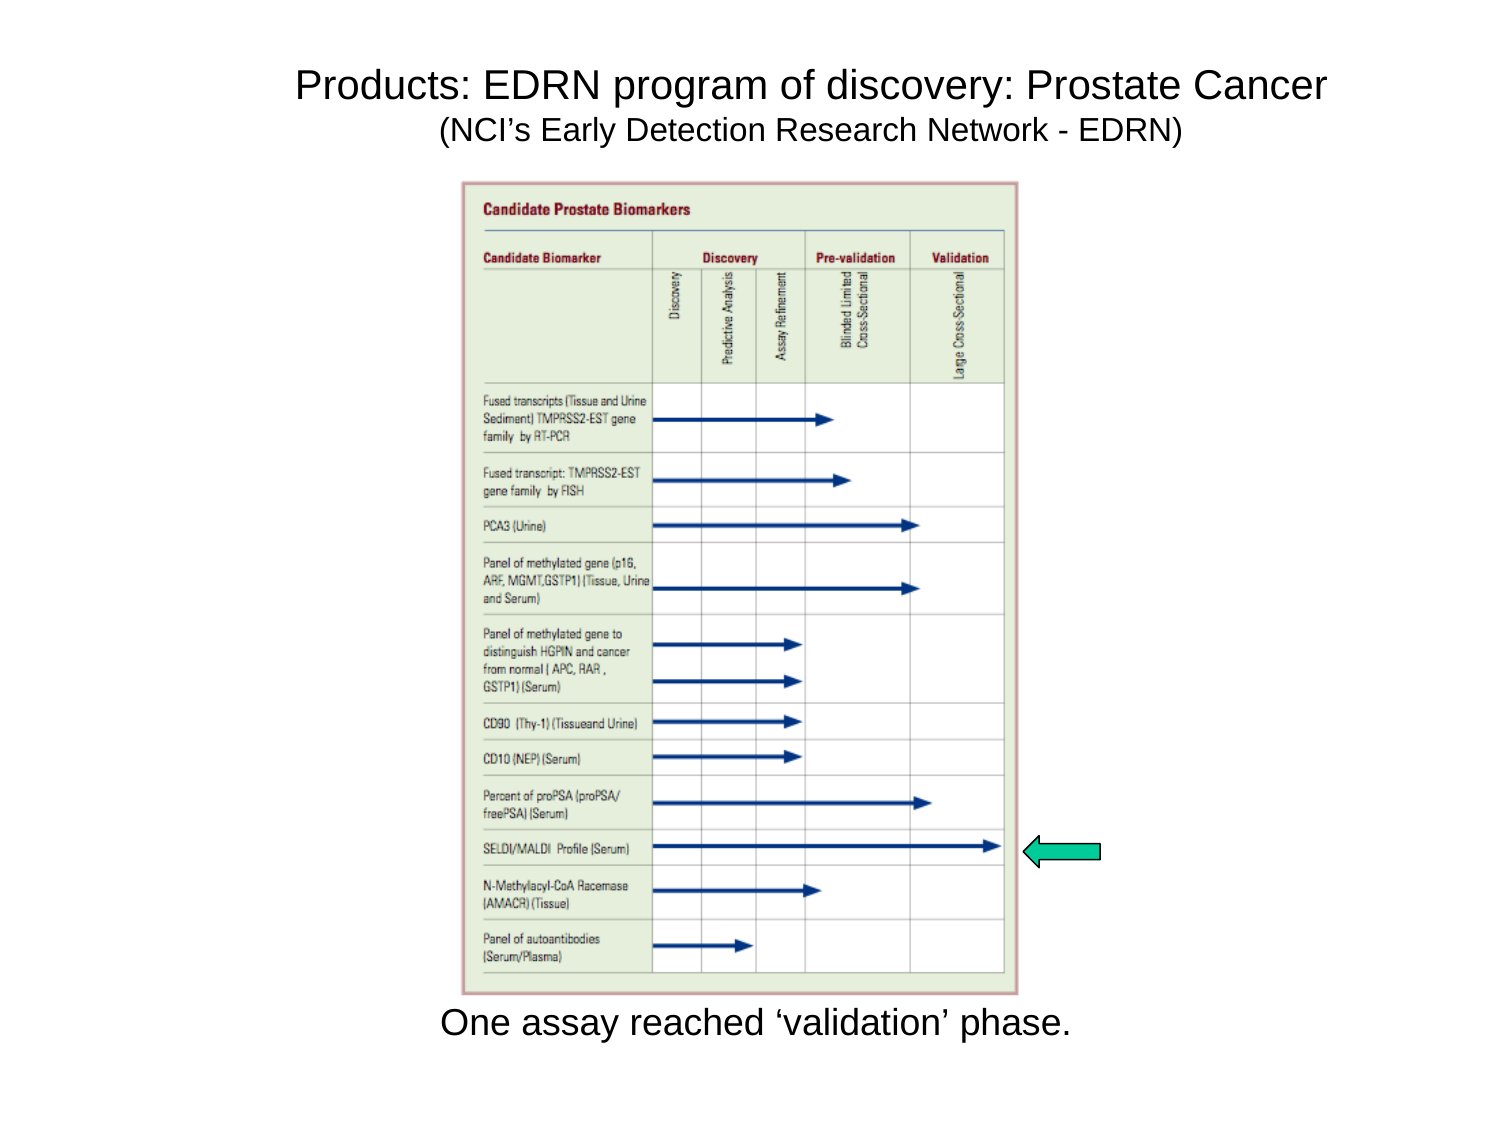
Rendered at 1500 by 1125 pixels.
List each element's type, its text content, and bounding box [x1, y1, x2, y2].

text_box One assay reached ‘validation’ phase. [425, 990, 1087, 1051]
text_box [446, 166, 1031, 990]
text_box Products: EDRN program of discovery: Prostate Cancer (NCI’s Early Detection Research Network - EDRN) [280, 50, 1344, 156]
